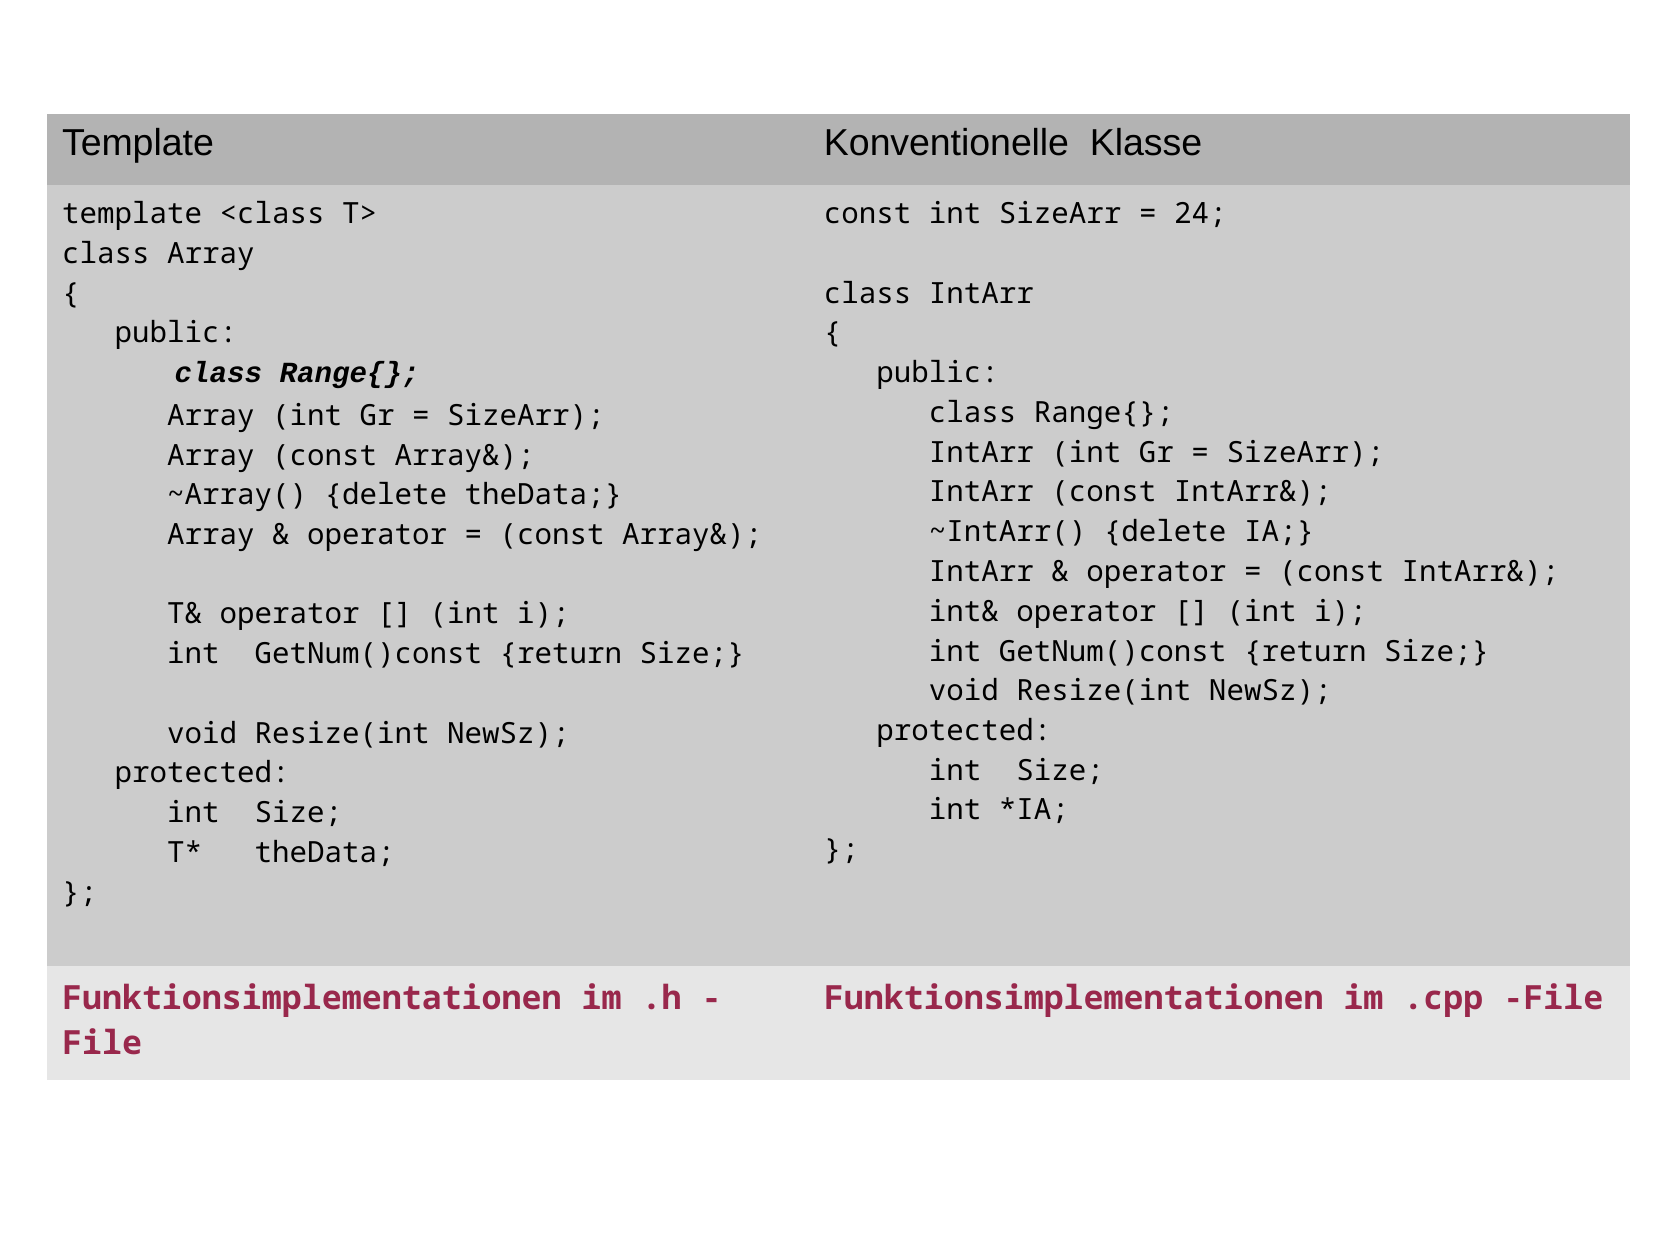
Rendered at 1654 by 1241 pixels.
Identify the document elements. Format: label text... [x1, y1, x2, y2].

table_header Konventionelle Klasse [809, 114, 1630, 185]
table_cell const int SizeArr = 24; class IntArr { public: class Range{}; IntArr (int Gr = SizeArr); IntArr (const IntArr&); ~IntArr() {delete IA;} IntArr & operator = (const IntArr&); int& operator [] (int i); int GetNum()const {return Size;} void Resize(int NewSz); protected: int Size; int *IA; }; [809, 185, 1630, 966]
table_cell Funktionsimplementationen im .h -File [47, 966, 809, 1080]
table_cell Funktionsimplementationen im .cpp -File [809, 966, 1630, 1080]
table_cell template <class T> class Array { public: class Range{}; Array (int Gr = SizeArr); Array (const Array&); ~Array() {delete theData;} Array & operator = (const Array&); T& operator [] (int i); int GetNum()const {return Size;} void Resize(int NewSz); protected: int Size; T* theData; }; [47, 185, 809, 966]
table_header Template [47, 114, 809, 185]
